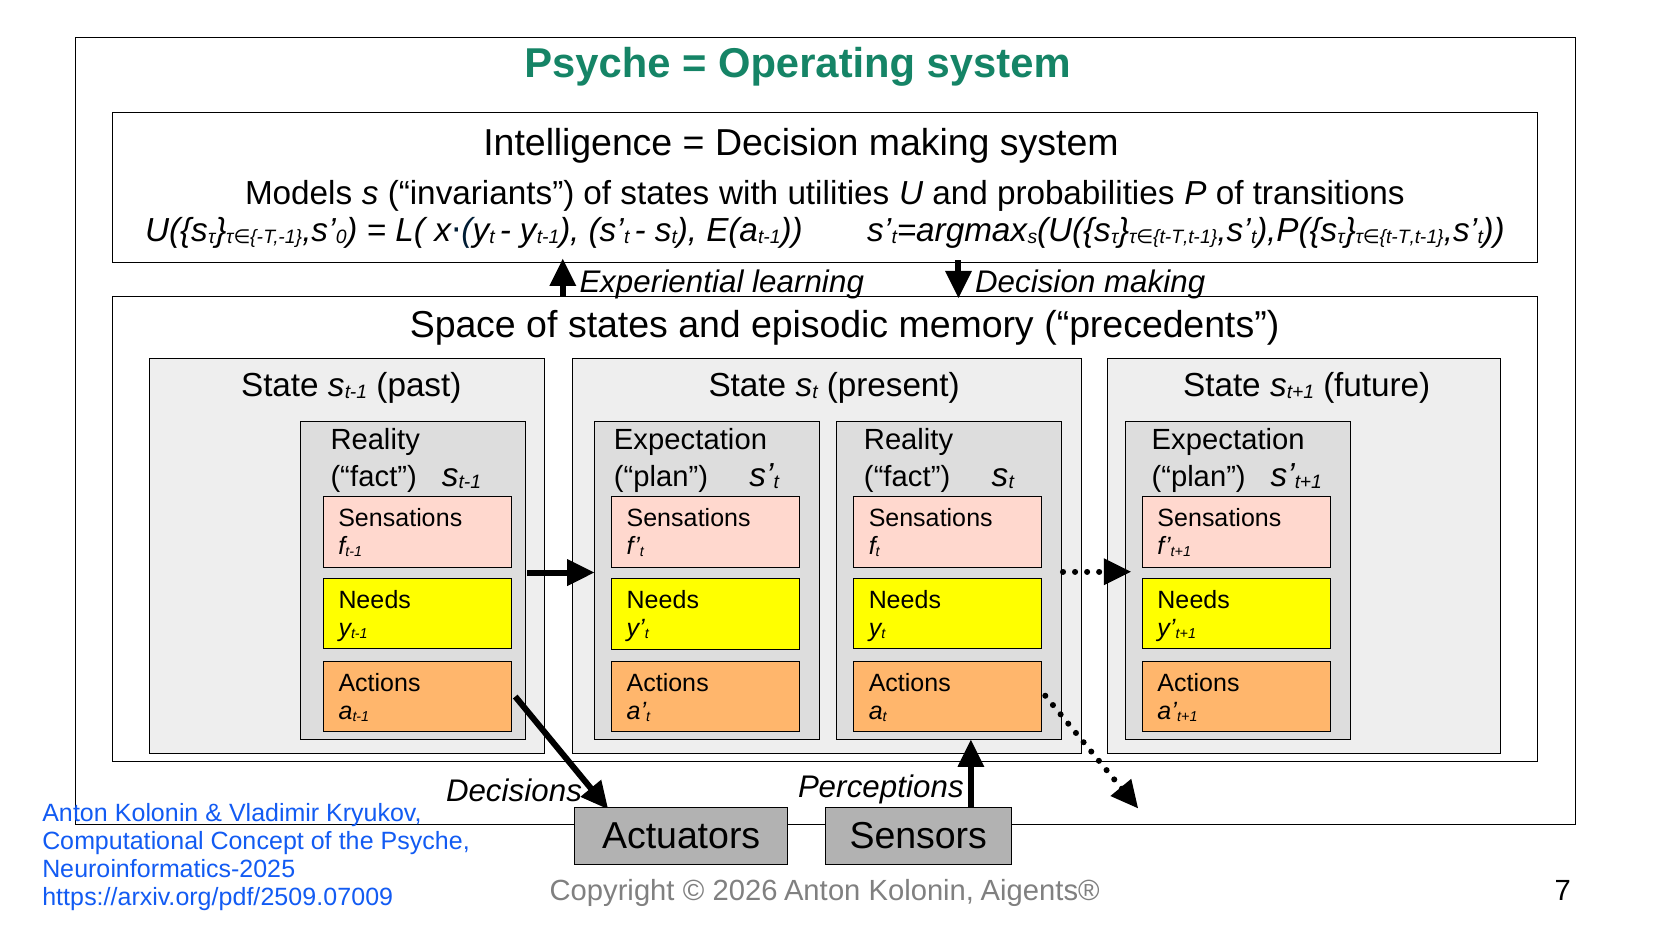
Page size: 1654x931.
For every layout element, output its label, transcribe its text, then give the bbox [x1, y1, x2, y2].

text_box [1107, 411, 1501, 754]
text_box Reality (“fact”) st [849, 415, 1051, 501]
text_box Experiential learning [564, 256, 890, 307]
text_box Decisions [431, 765, 597, 816]
text_box Expectation (“plan”) s’t+1 [1136, 415, 1347, 501]
text_box Actions a’t+1 [1142, 661, 1331, 732]
text_box Sensations ft [853, 496, 1042, 568]
text_box Space of states and episodic memory (“precedents”) [261, 296, 1429, 354]
text_box Needs y’t+1 [1142, 578, 1331, 649]
text_box Needs yt-1 [323, 578, 512, 649]
text_box Reality (“fact”) st-1 [315, 415, 515, 501]
text_box Perceptions [783, 761, 979, 814]
text_box Expectation (“plan”) s’t [599, 415, 804, 501]
text_box Psyche = Operating system [278, 31, 1317, 96]
text_box Actuators [574, 807, 788, 865]
text_box Models s (“invariants”) of states with utilities U and probabilities P of transitions U({sτ}τ∈{-Τ,-1}​,s’0) = L( x⋅(yt - yt-1), (s’t - st), E(at-1)) s’t=argmaxs(U({sτ}τ∈{t-Τ,t-1}​,s’t),P({sτ}τ∈{t-Τ,t-1}​,s’t)) [112, 154, 1538, 269]
text_box State st-1 (past) [144, 359, 559, 411]
text_box Needs yt [853, 578, 1042, 649]
text_box Sensors [825, 807, 1012, 865]
text_box State st (present) [618, 359, 1051, 411]
text_box [149, 411, 545, 754]
text_box Actions at-1 [323, 661, 512, 732]
text_box Sensations f’t+1 [1142, 496, 1331, 568]
text_box Actions a’t [611, 661, 800, 732]
text_box Sensations f’t [611, 496, 800, 568]
text_box Decision making [960, 256, 1281, 307]
text_box Intelligence = Decision making system [429, 113, 1173, 154]
text_box Needs y’t [611, 578, 800, 650]
text_box Sensations ft-1 [323, 496, 512, 568]
text_box Actions at [853, 661, 1042, 732]
text_box [572, 358, 1082, 754]
text_box Anton Kolonin & Vladimir Kryukov, Computational Concept of the Psyche, Neuroinformatics-2025 https://arxiv.org/pdf/2509.07009 [27, 791, 488, 919]
text_box State st+1 (future) [1099, 359, 1514, 411]
